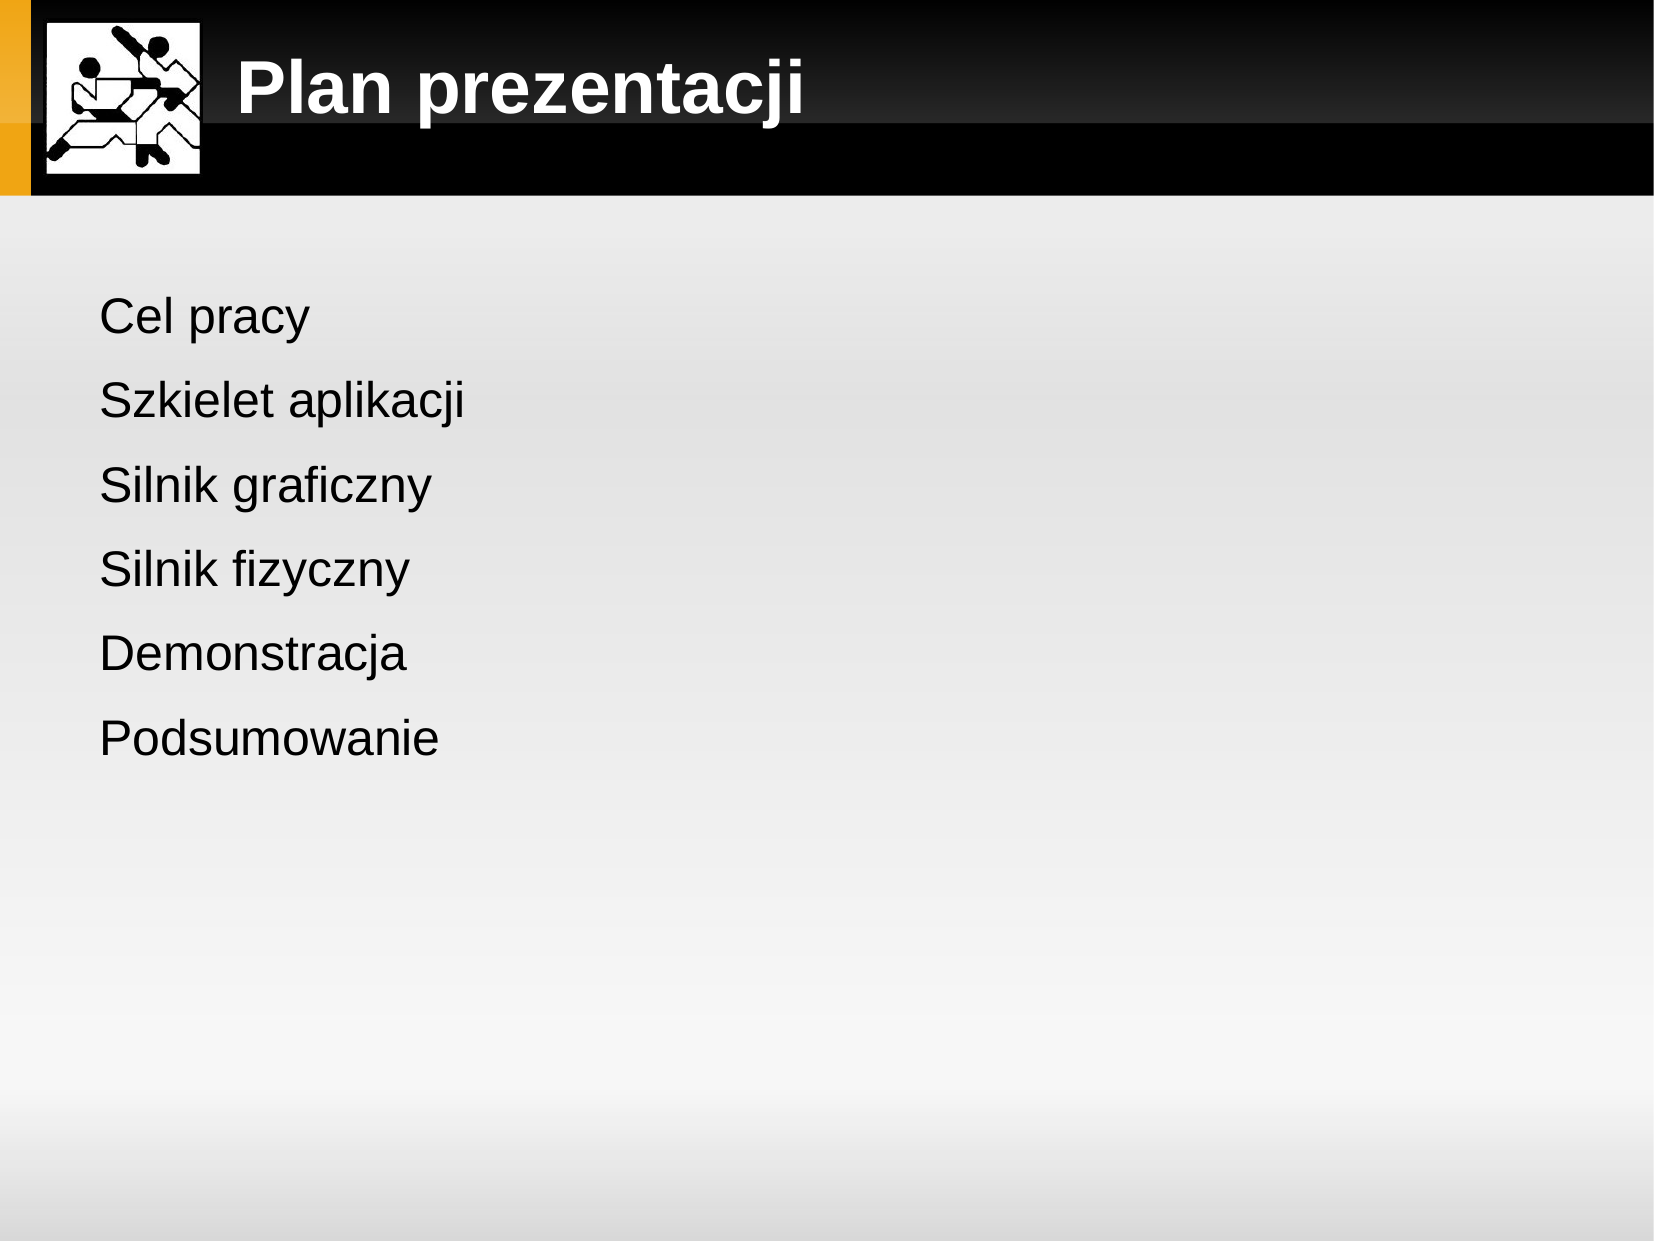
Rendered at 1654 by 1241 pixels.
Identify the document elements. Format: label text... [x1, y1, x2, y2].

text_box Plan prezentacji [236, 47, 1595, 130]
picture [0, 0, 1654, 1241]
text_box Cel pracy Szkielet aplikacji Silnik graficzny Silnik fizyczny Demonstracja Podsumowanie [82, 290, 1571, 767]
